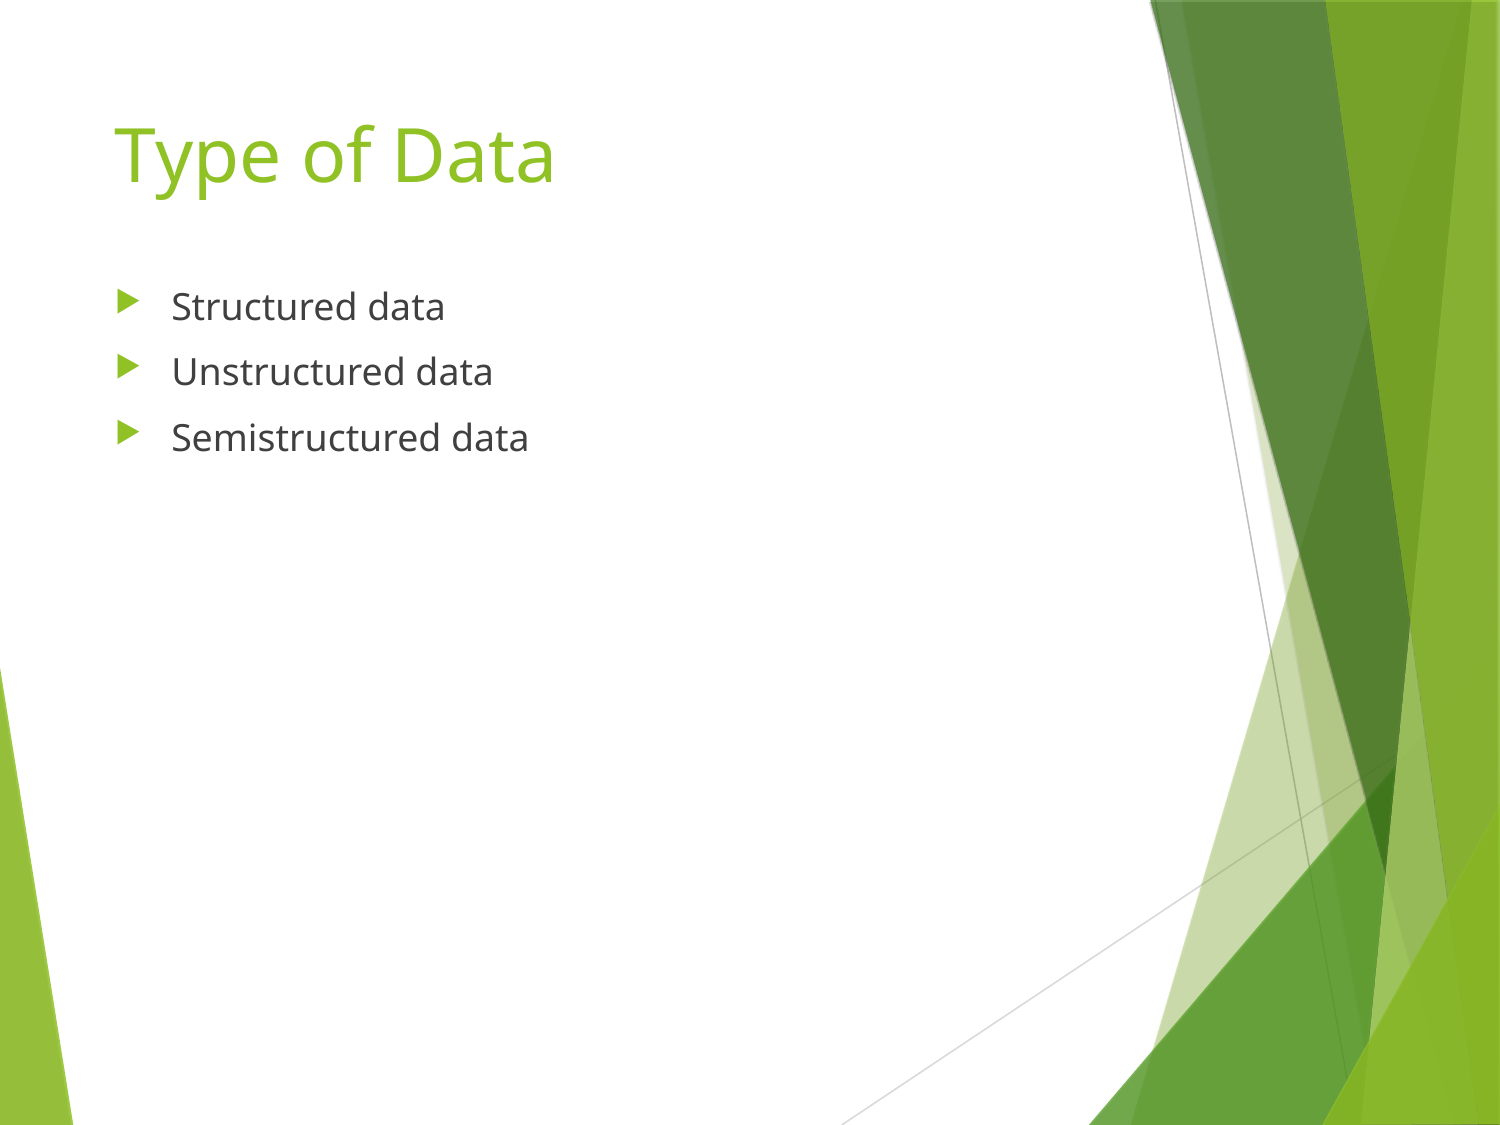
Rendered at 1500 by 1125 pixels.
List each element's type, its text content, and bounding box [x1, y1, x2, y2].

title Type of Data [99, 99, 1142, 238]
list Structured data Unstructured data Semistructured data [99, 275, 1142, 992]
